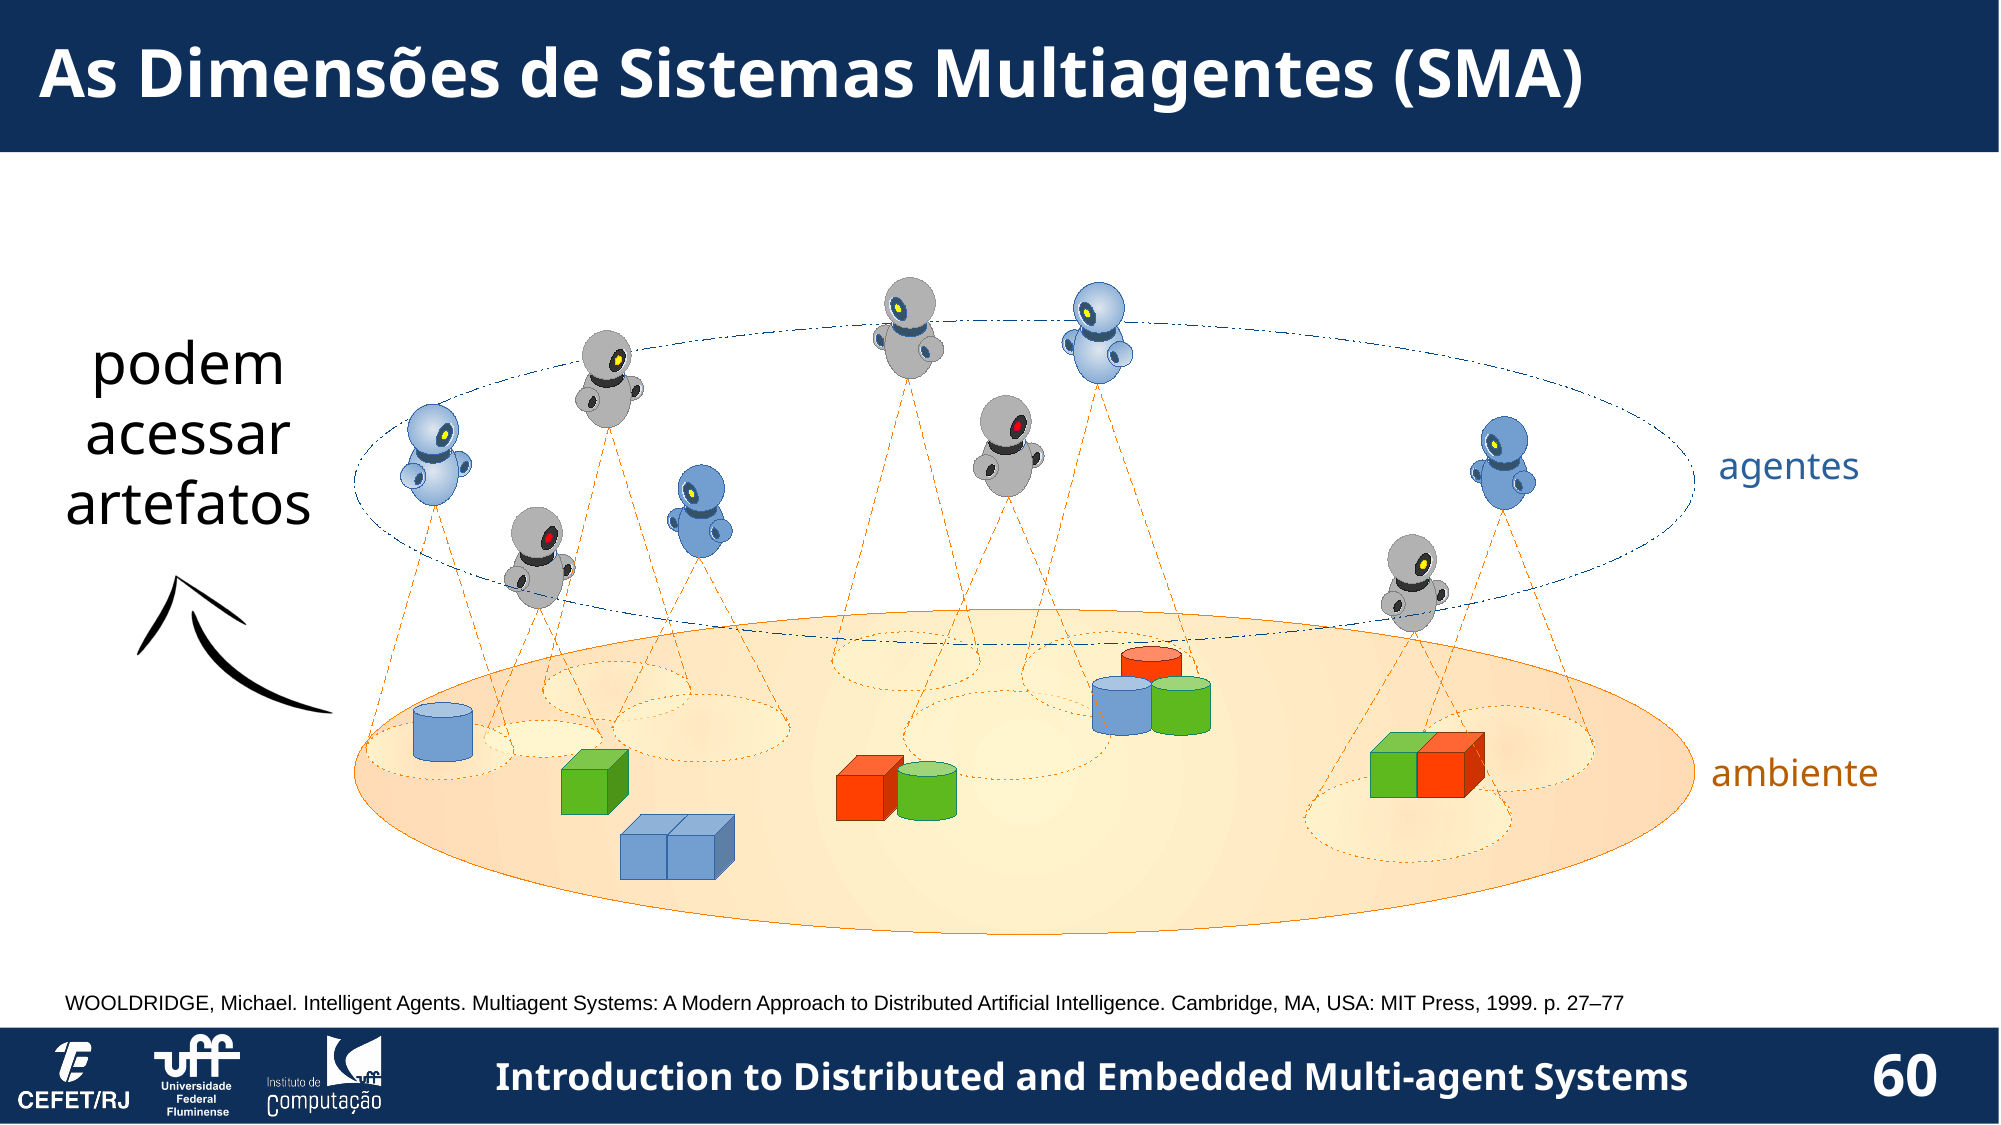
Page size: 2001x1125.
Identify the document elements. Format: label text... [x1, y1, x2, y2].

text_box agentes [1612, 434, 1967, 495]
picture [18, 1021, 129, 1125]
picture [265, 1033, 383, 1117]
text_box ambiente [1618, 741, 1973, 802]
text_box As Dimensões de Sistemas Multiagentes (SMA) [25, 23, 1999, 119]
picture [153, 1033, 241, 1121]
text_box WOOLDRIDGE, Michael. Intelligent Agents. Multiagent Systems: A Modern Approach to Distributed Artificial Intelligence. Cambridge, MA, USA: MIT Press, 1999. p. 27–77 [50, 982, 1969, 1023]
picture [116, 564, 334, 782]
text_box [1381, 534, 1449, 632]
text_box [400, 404, 472, 506]
text_box [1470, 416, 1536, 510]
text_box [1061, 282, 1133, 384]
text_box [504, 507, 576, 609]
text_box podem acessar artefatos [0, 318, 396, 544]
text_box [575, 330, 644, 428]
text_box [973, 395, 1045, 497]
text_box [354, 609, 1684, 935]
text_box [873, 277, 944, 379]
text_box [667, 464, 733, 558]
